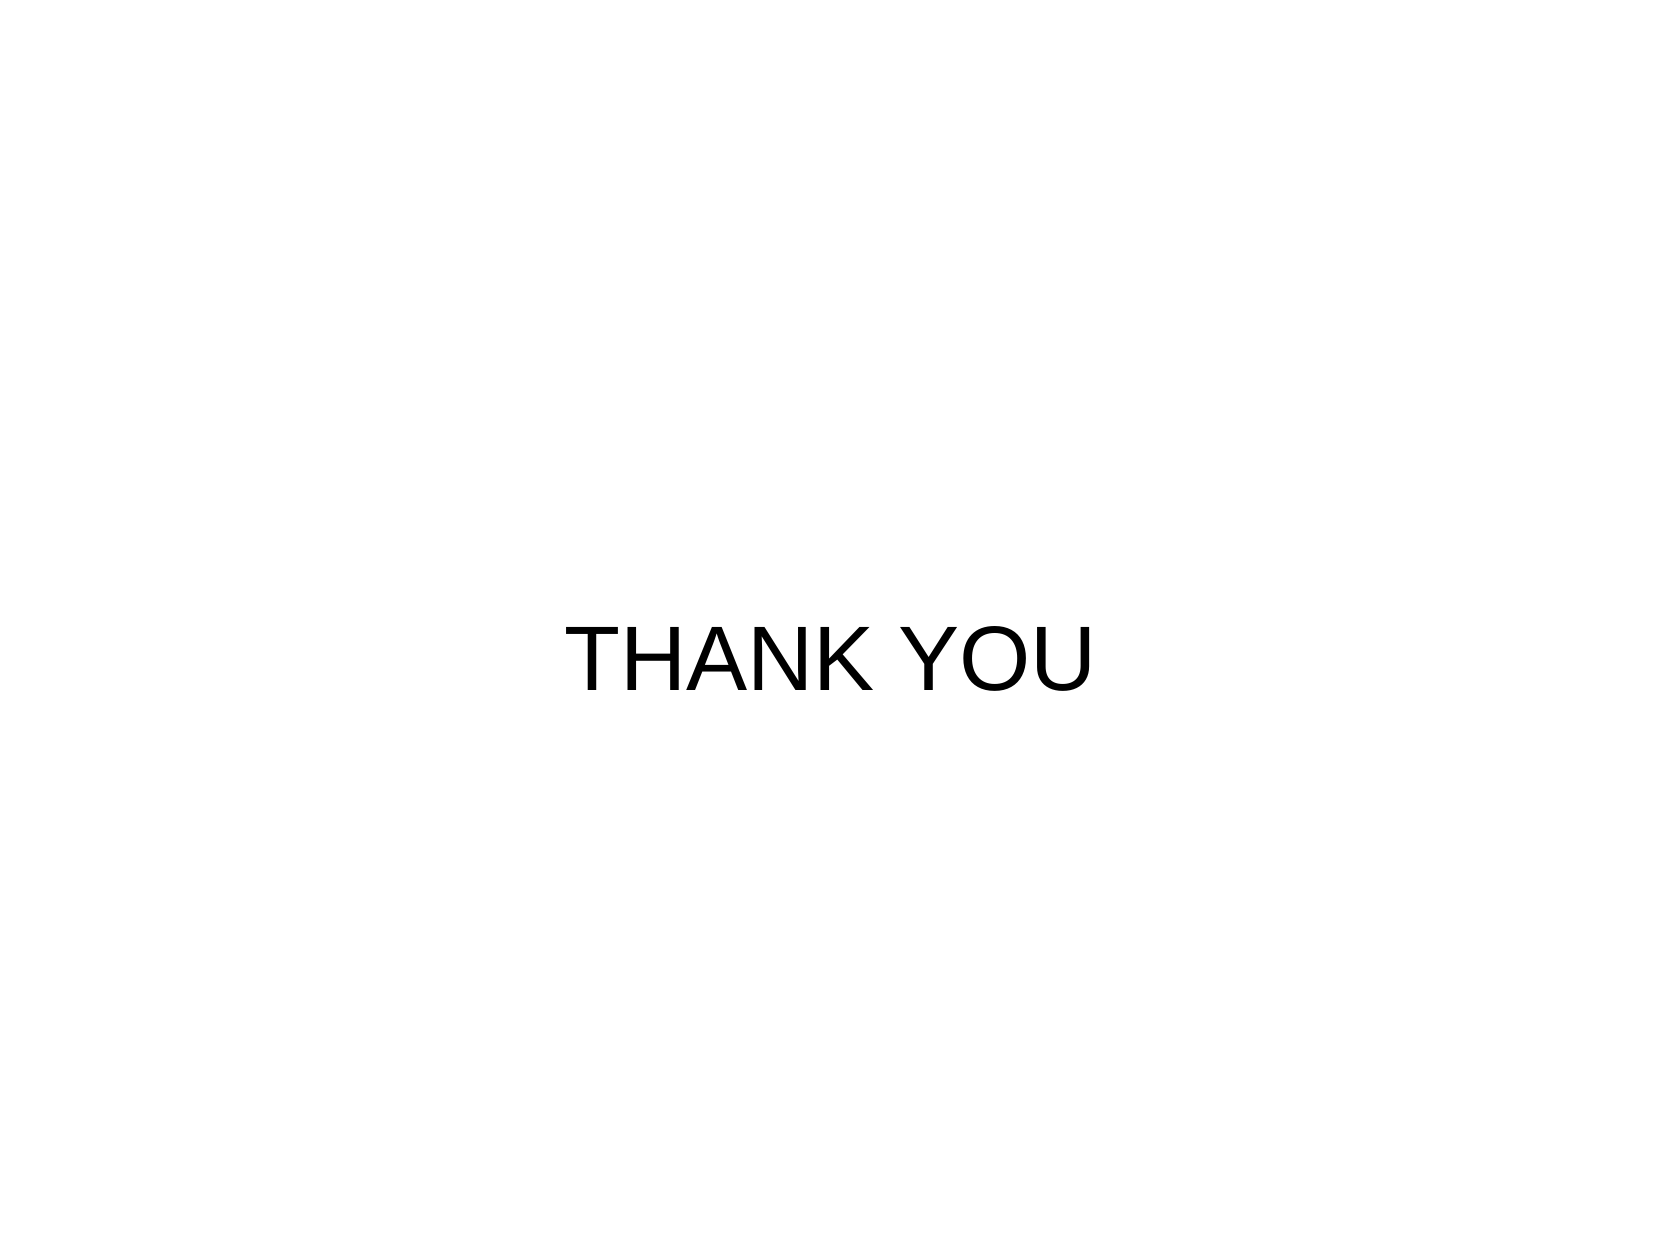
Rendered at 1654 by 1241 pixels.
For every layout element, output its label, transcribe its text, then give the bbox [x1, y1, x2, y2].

title THANK YOU [86, 555, 1576, 763]
